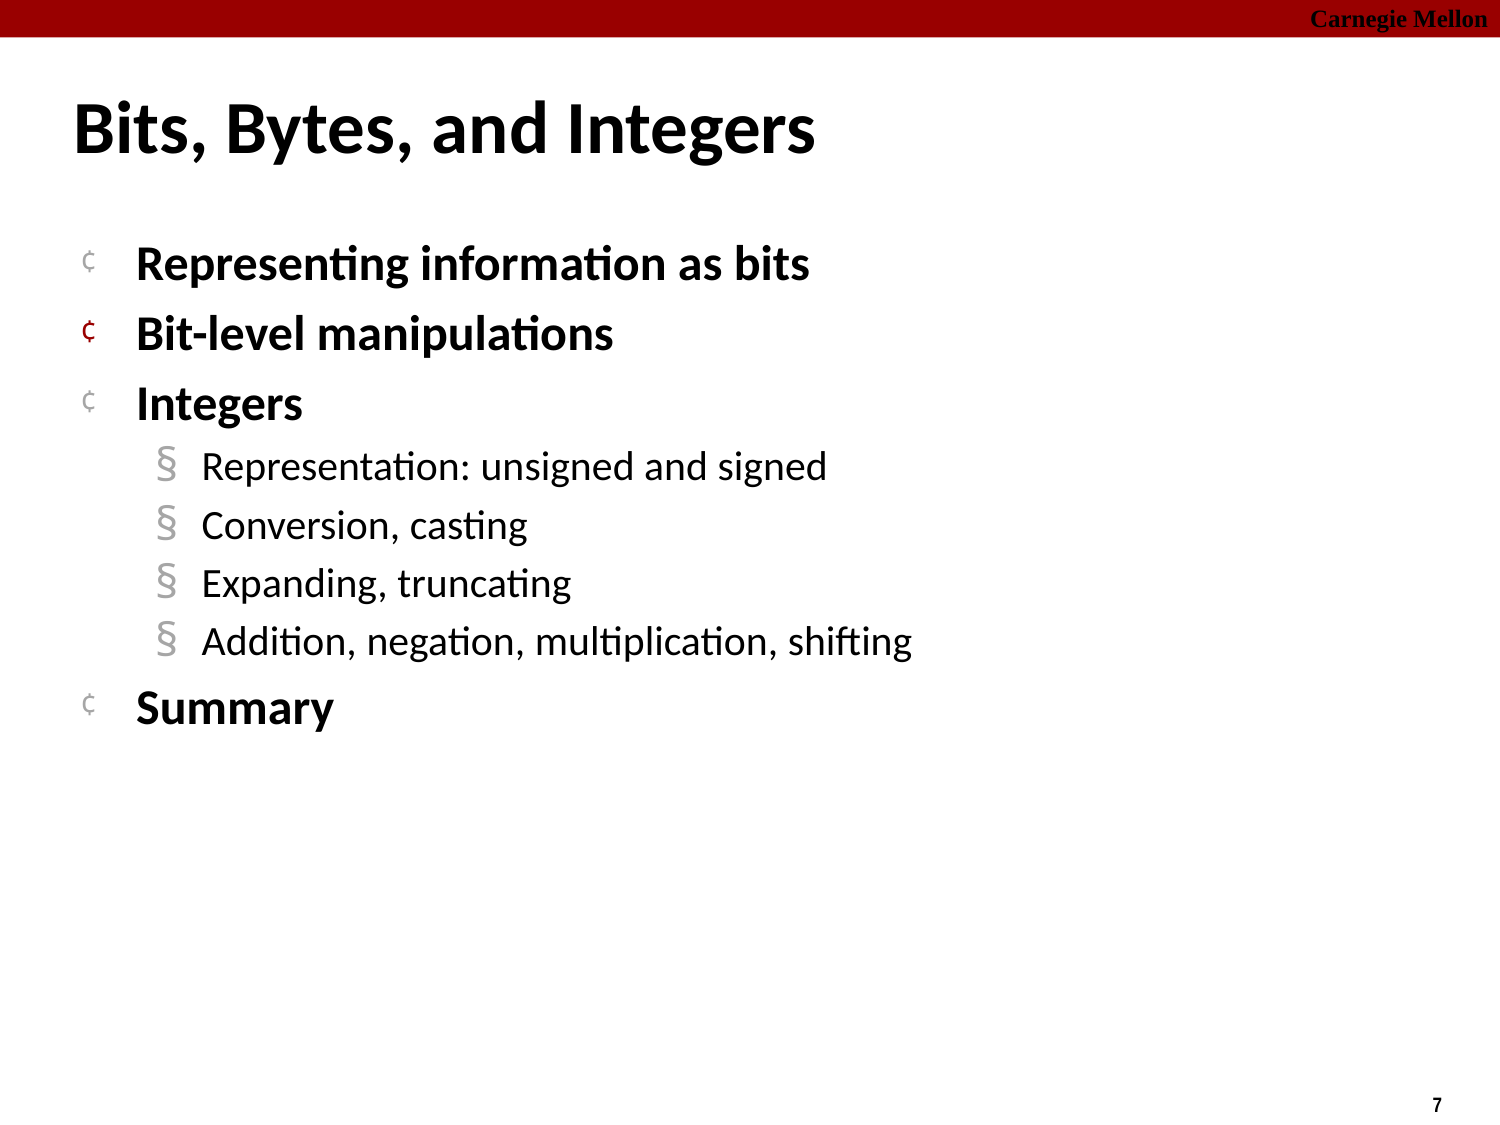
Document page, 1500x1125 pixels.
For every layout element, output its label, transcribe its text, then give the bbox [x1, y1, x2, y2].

title Bits, Bytes, and Integers [58, 71, 1304, 197]
list Representing information as bits Bit-level manipulations Integers Representation: unsigned and signed Conversion, casting Expanding, truncating Addition, negation, multiplication, shifting Summary [65, 223, 1361, 1040]
